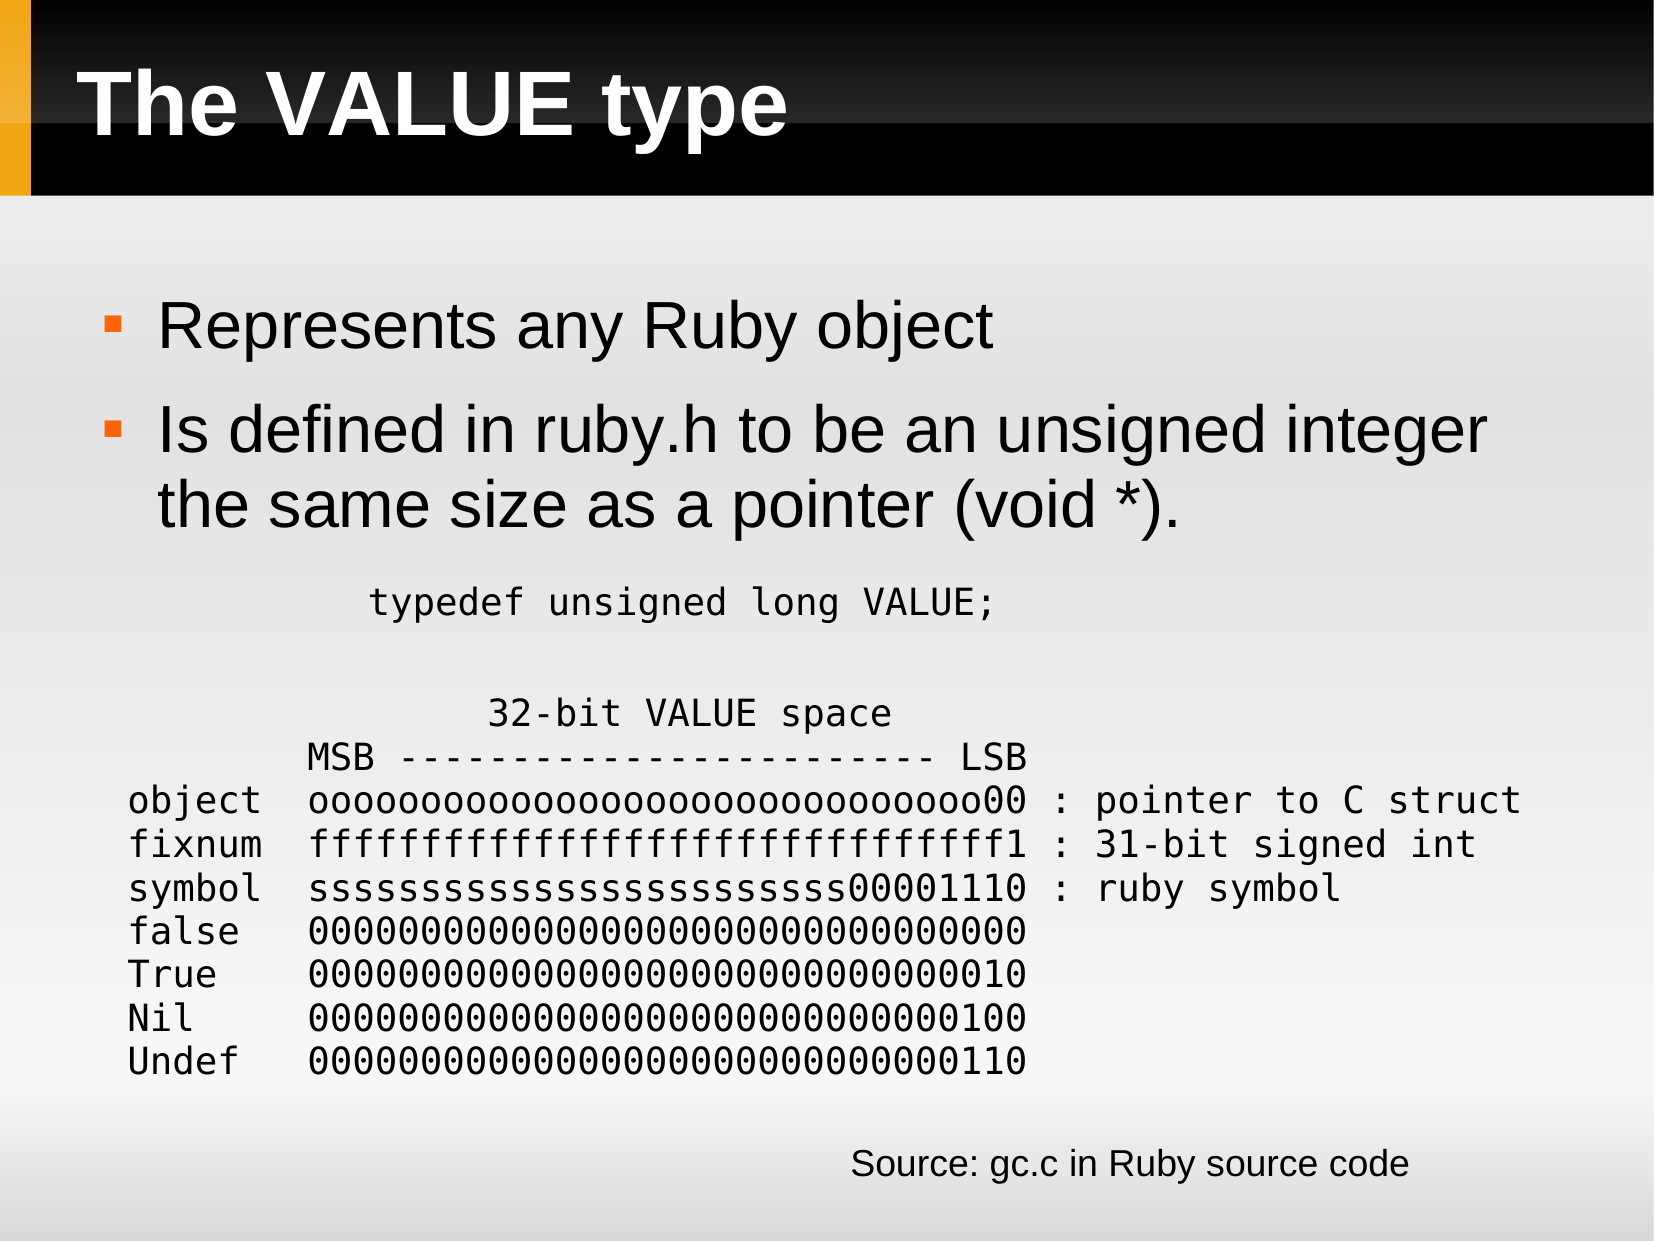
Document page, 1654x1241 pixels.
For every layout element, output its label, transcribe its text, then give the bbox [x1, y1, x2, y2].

list Represents any Ruby object Is defined in ruby.h to be an unsigned integer the same size as a pointer (void *). [86, 288, 1576, 543]
text_box 32-bit VALUE space MSB ------------------------ LSB object oooooooooooooooooooooooooooooo00 : pointer to C struct fixnum fffffffffffffffffffffffffffffff1 : 31-bit signed int symbol ssssssssssssssssssssssss00001110 : ruby symbol false 00000000000000000000000000000000 True 00000000000000000000000000000010 Nil 00000000000000000000000000000100 Undef 00000000000000000000000000000110 [112, 684, 1538, 1135]
title The VALUE type [76, 7, 1565, 200]
text_box Source: gc.c in Ruby source code [835, 1134, 1426, 1192]
text_box typedef unsigned long VALUE; [352, 572, 1238, 632]
picture [0, 0, 1654, 1241]
